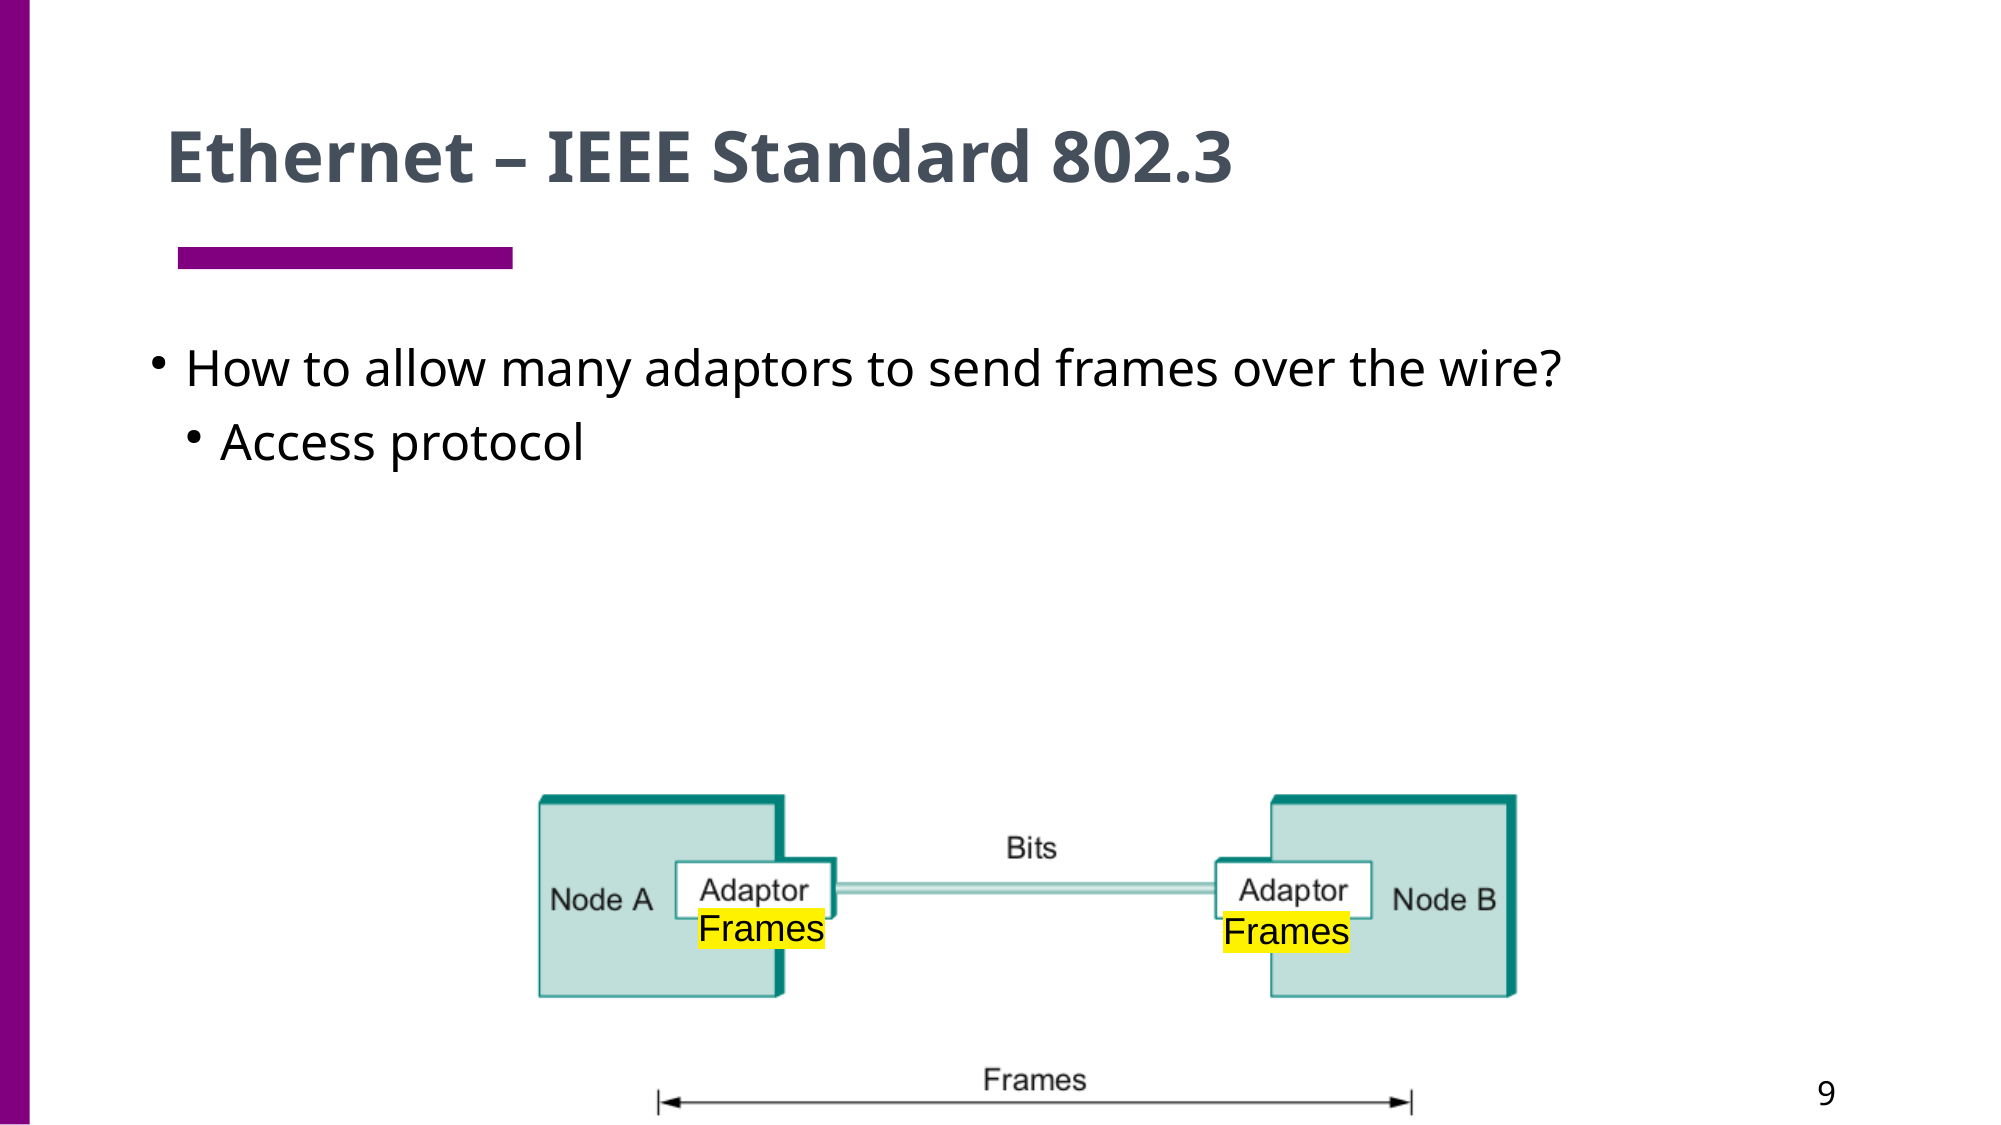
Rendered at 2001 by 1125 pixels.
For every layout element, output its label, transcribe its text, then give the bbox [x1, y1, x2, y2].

text_box How to allow many adaptors to send frames over the wire? Access protocol [135, 329, 2000, 543]
text_box Frames [1208, 903, 1366, 961]
picture [450, 710, 1580, 1125]
text_box Frames [683, 900, 841, 957]
text_box Ethernet – IEEE Standard 802.3 [151, 0, 1849, 212]
